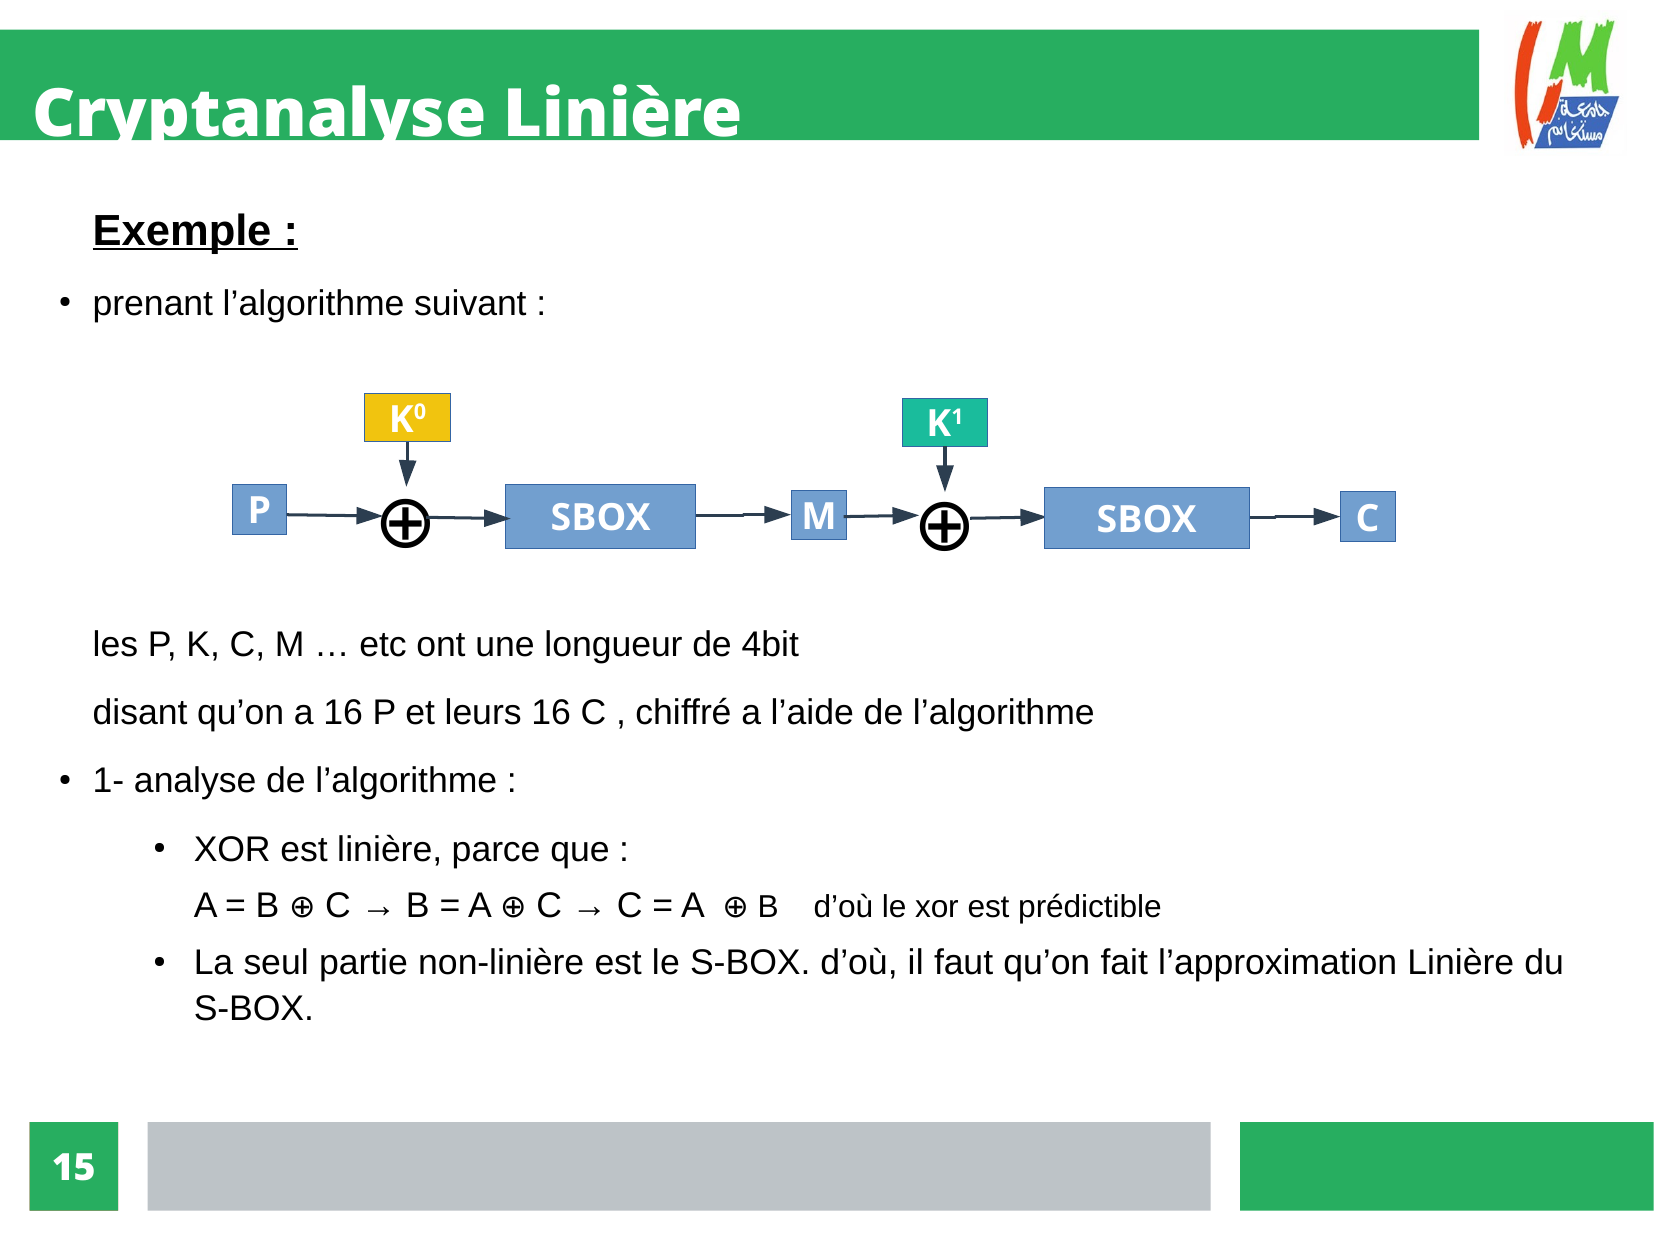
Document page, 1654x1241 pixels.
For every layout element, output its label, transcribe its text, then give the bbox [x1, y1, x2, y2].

text_box ⊕ [898, 462, 986, 566]
list Exemple : prenant l’algorithme suivant : les P, K, C, M … etc ont une longueur de 4bit disant qu’on a 16 P et leurs 16 C , chiffré a l’aide de l’algorithme 1- analyse de l’algorithme : XOR est linière, parce que : A = B ⊕ C → B = A ⊕ C → C = A ⊕ B d’où le xor est prédictible La seul partie non-linière est le S-BOX. d’où, il faut qu’on fait l’approximation Linière du S-BOX. [59, 198, 1565, 1093]
text_box C [1340, 491, 1396, 542]
text_box SBOX [505, 484, 696, 549]
title Cryptanalyse Linière [32, 16, 1560, 156]
text_box ⊕ [359, 459, 447, 563]
text_box K0 [364, 393, 451, 442]
text_box M [791, 490, 847, 540]
text_box K1 [902, 398, 988, 447]
text_box P [232, 484, 287, 535]
text_box SBOX [1044, 487, 1250, 549]
picture [1504, 10, 1627, 156]
